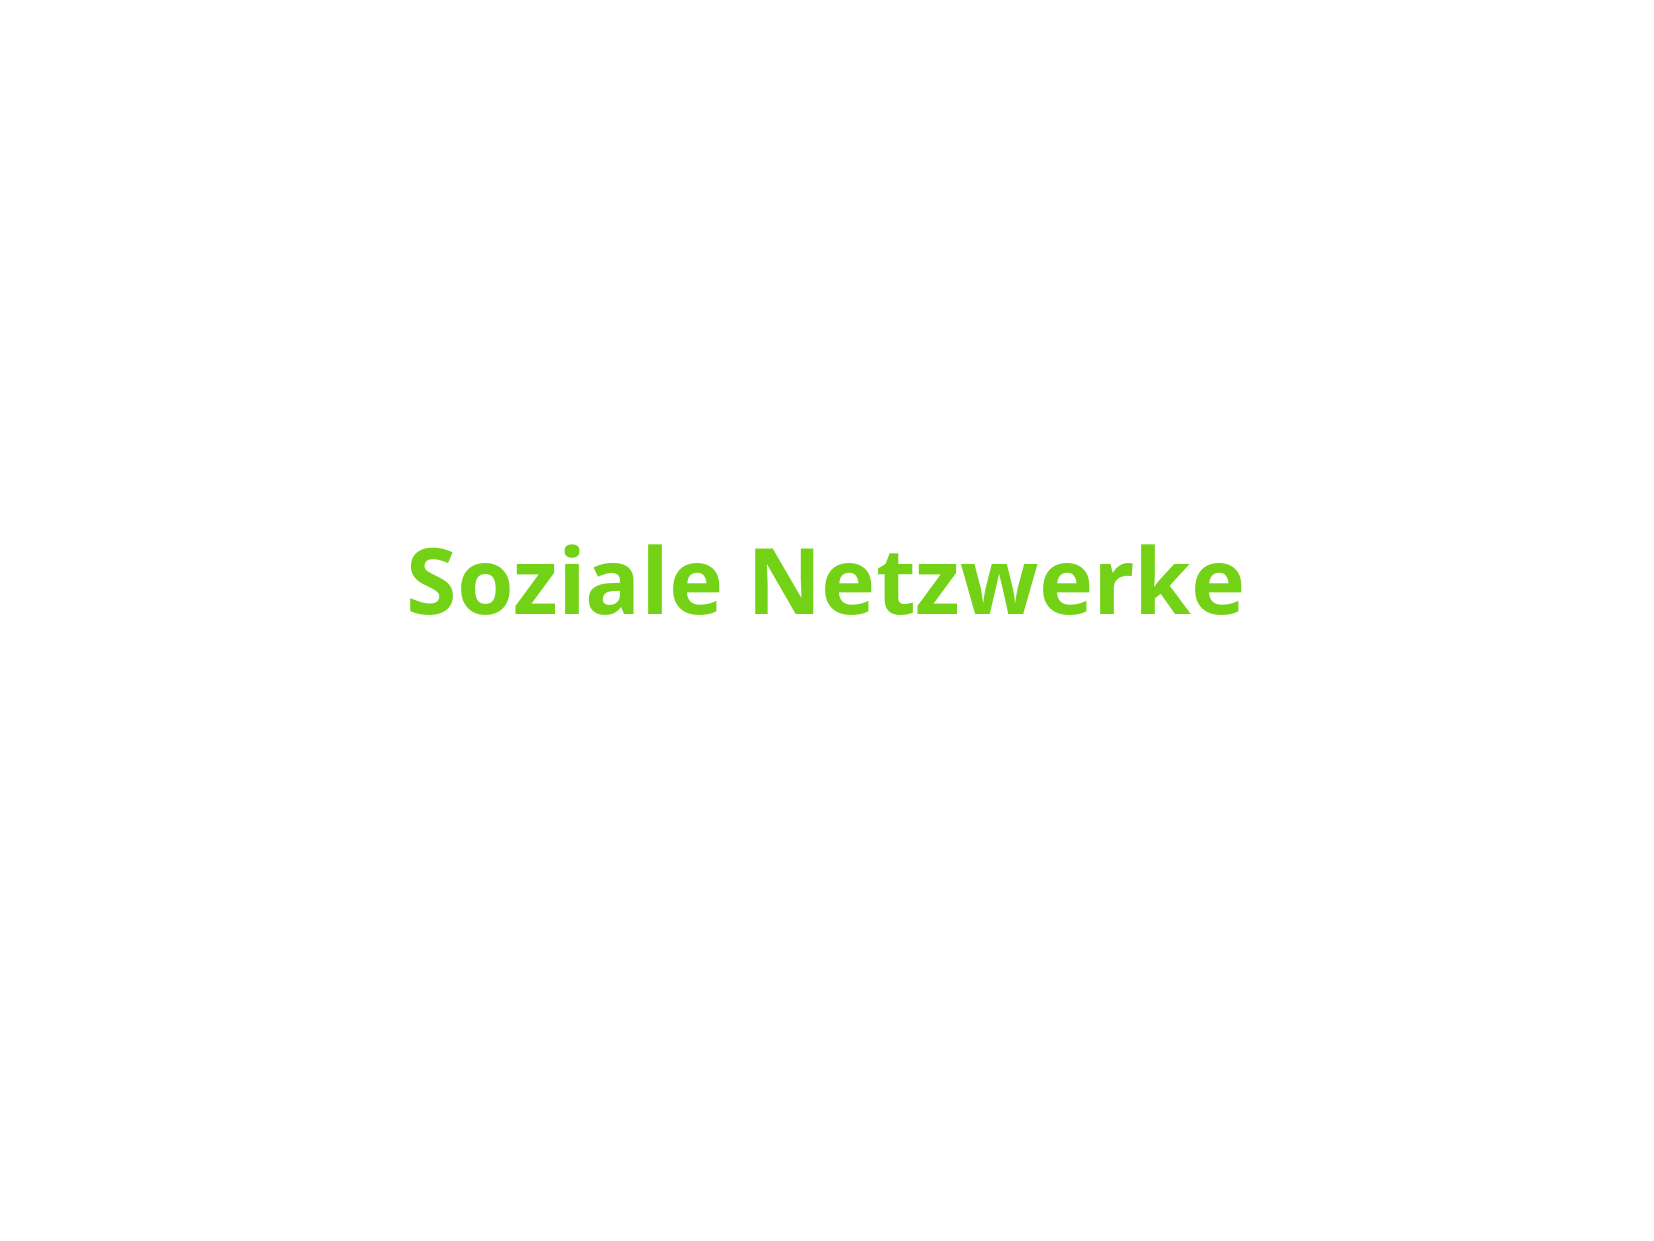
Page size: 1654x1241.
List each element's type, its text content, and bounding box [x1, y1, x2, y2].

subtitle Soziale Netzwerke [82, 49, 1571, 1109]
